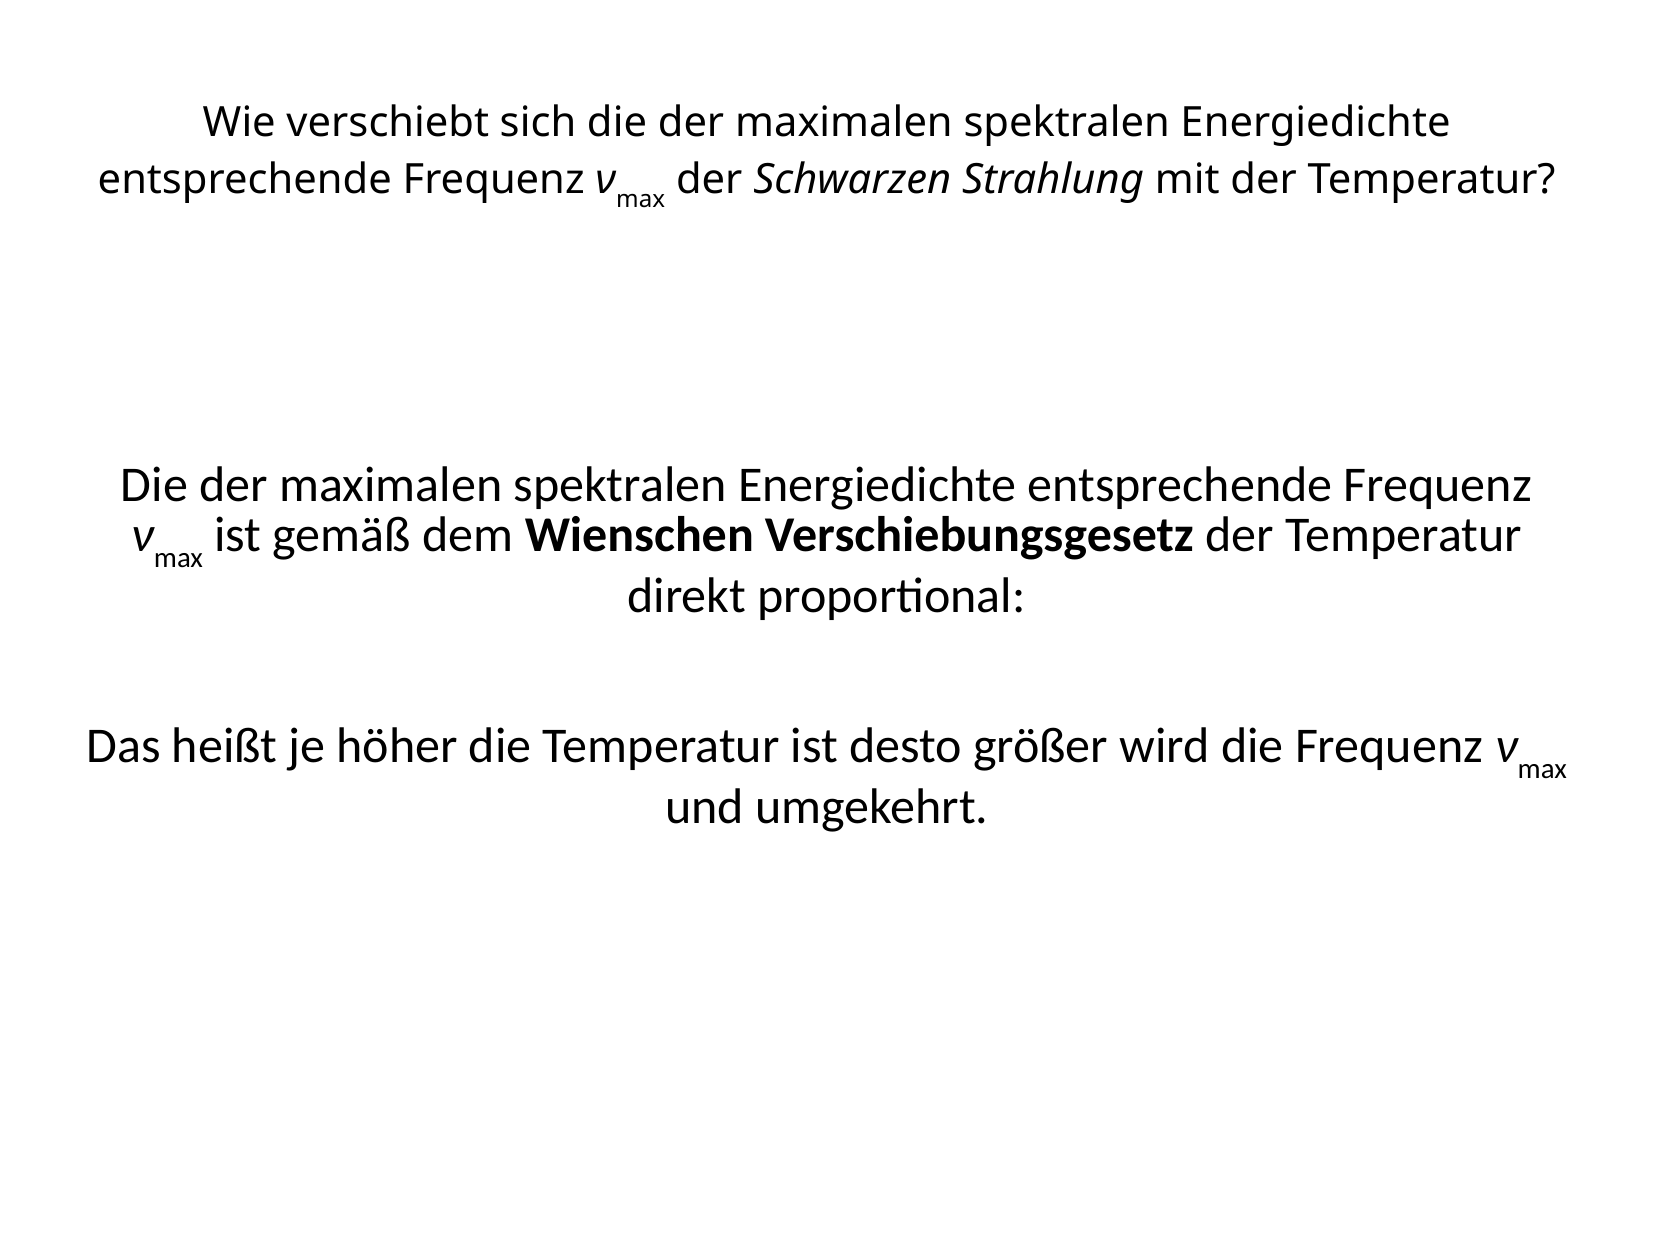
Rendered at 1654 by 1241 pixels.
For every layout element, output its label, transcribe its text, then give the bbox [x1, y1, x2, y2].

subtitle Die der maximalen spektralen Energiedichte entsprechende Frequenz νmax ist gemäß dem Wienschen Verschiebungsgesetz der Temperatur direkt proportional: Das heißt je höher die Temperatur ist desto größer wird die Frequenz νmax und umgekehrt. [82, 290, 1571, 1010]
chart [651, 633, 1003, 749]
title Wie verschiebt sich die der maximalen spektralen Energiedichte entsprechende Frequenz νmax der Schwarzen Strahlung mit der Temperatur? [82, 49, 1571, 257]
